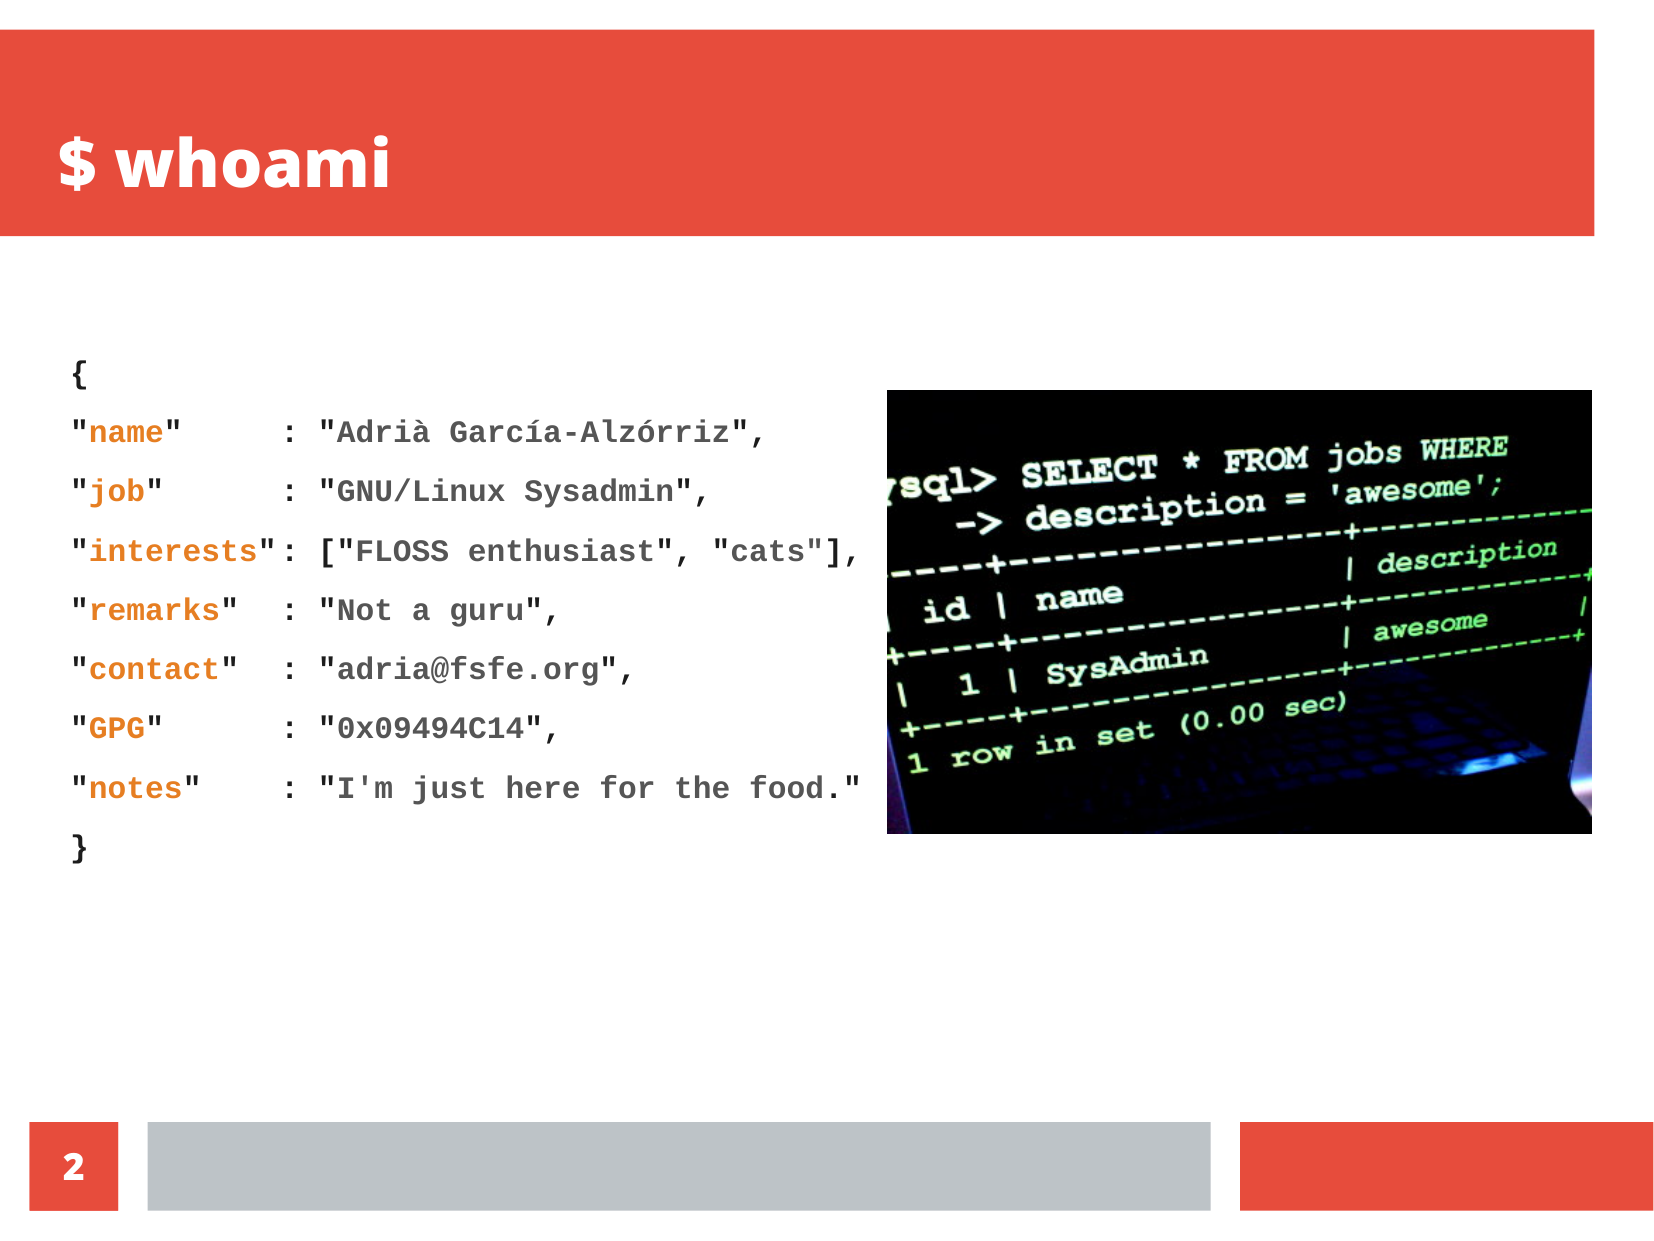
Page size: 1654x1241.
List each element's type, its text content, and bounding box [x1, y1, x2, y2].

picture [887, 390, 1592, 834]
title $ whoami [59, 59, 1595, 207]
list { "name" : "Adrià García-Alzórriz", "job" : "GNU/Linux Sysadmin", "interests" : ["FLOSS enthusiast", "cats"], "remarks" : "Not a guru", "contact" : "adria@fsfe.org", "GPG" : "0x09494C14", "notes" : "I'm just here for the food." } [59, 357, 888, 883]
